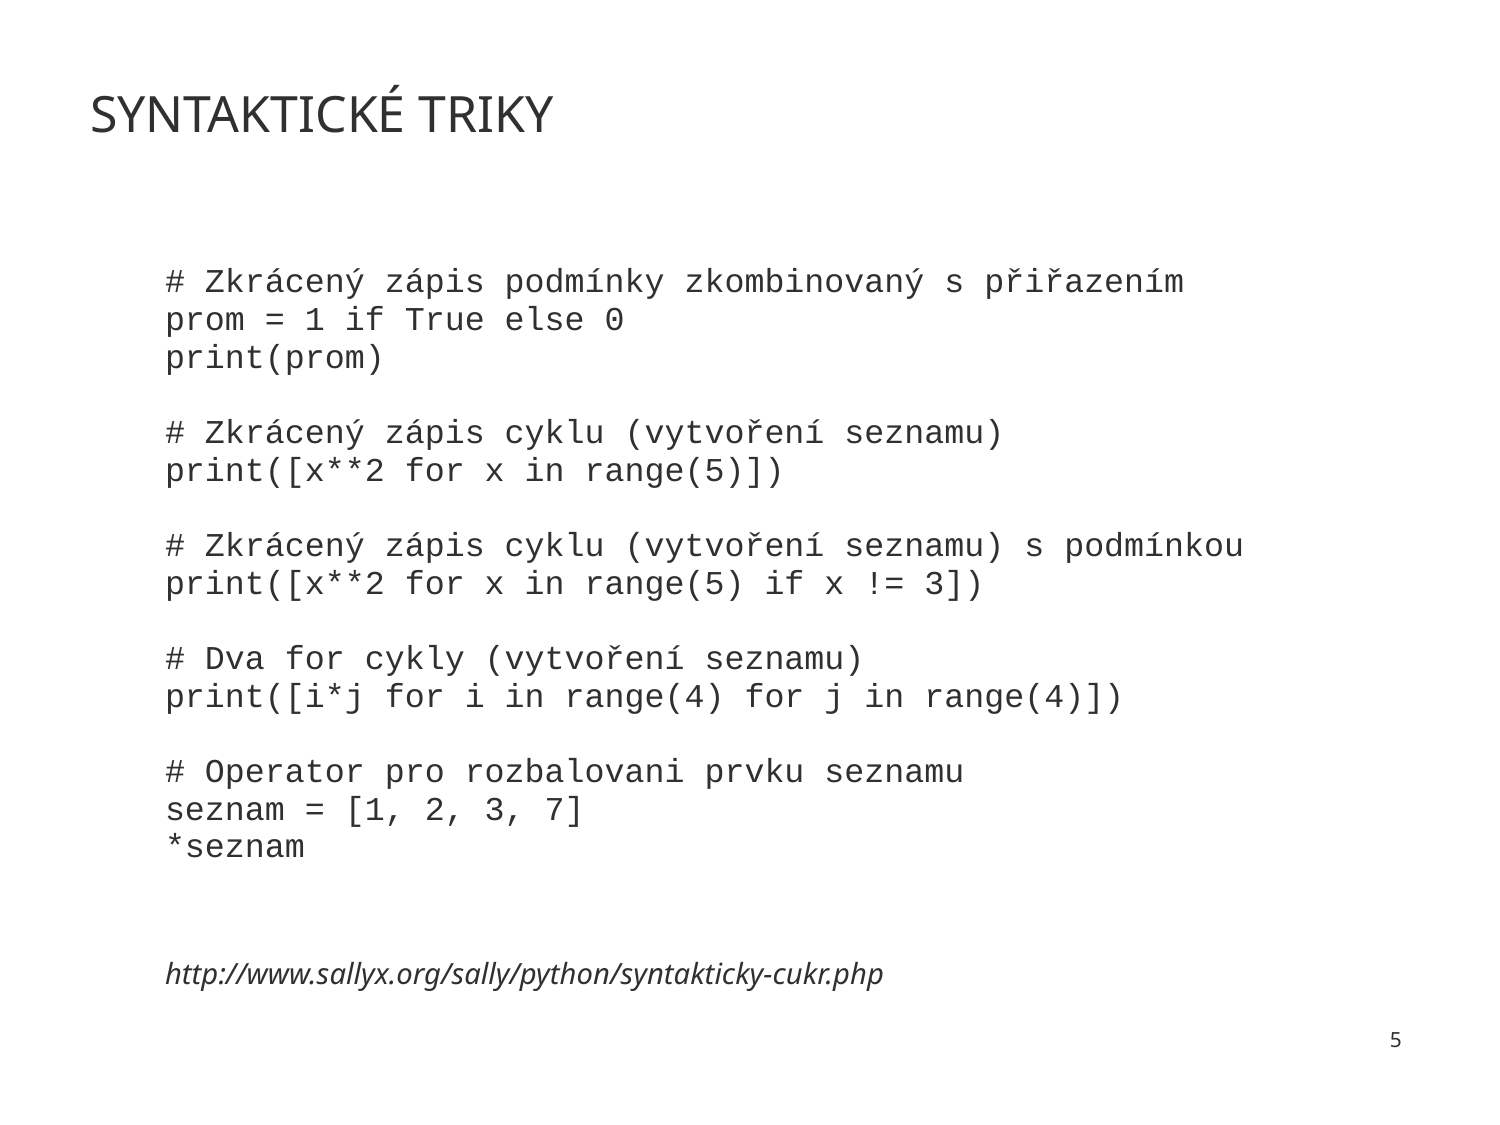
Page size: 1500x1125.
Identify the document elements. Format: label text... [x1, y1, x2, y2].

slide_number <číslo> [1343, 1010, 1417, 1071]
list # Zkrácený zápis podmínky zkombinovaný s přiřazením prom = 1 if True else 0 print(prom) # Zkrácený zápis cyklu (vytvoření seznamu) print([x**2 for x in range(5)]) # Zkrácený zápis cyklu (vytvoření seznamu) s podmínkou print([x**2 for x in range(5) if x != 3]) # Dva for cykly (vytvoření seznamu) print([i*j for i in range(4) for j in range(4)]) # Operator pro rozbalovani prvku seznamu seznam = [1, 2, 3, 7] *seznam http://www.sallyx.org/sally/python/syntakticky-cukr.php [75, 219, 1329, 1035]
title Syntaktické triky [75, 66, 1223, 161]
